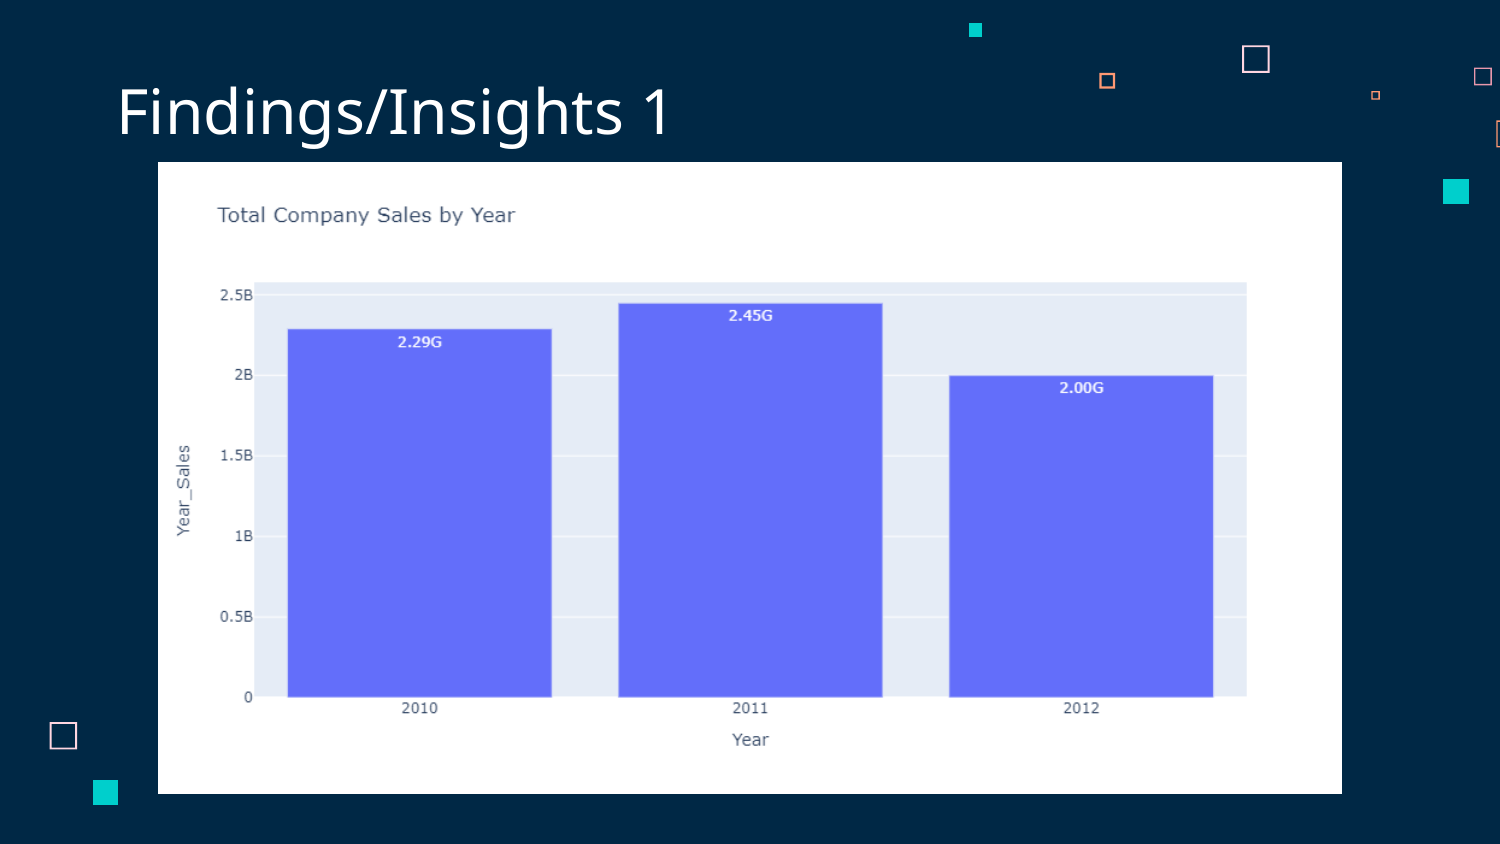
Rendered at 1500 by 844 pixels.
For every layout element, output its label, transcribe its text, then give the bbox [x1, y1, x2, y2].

title Findings/Insights 1 [101, 67, 878, 163]
picture [158, 162, 1342, 794]
